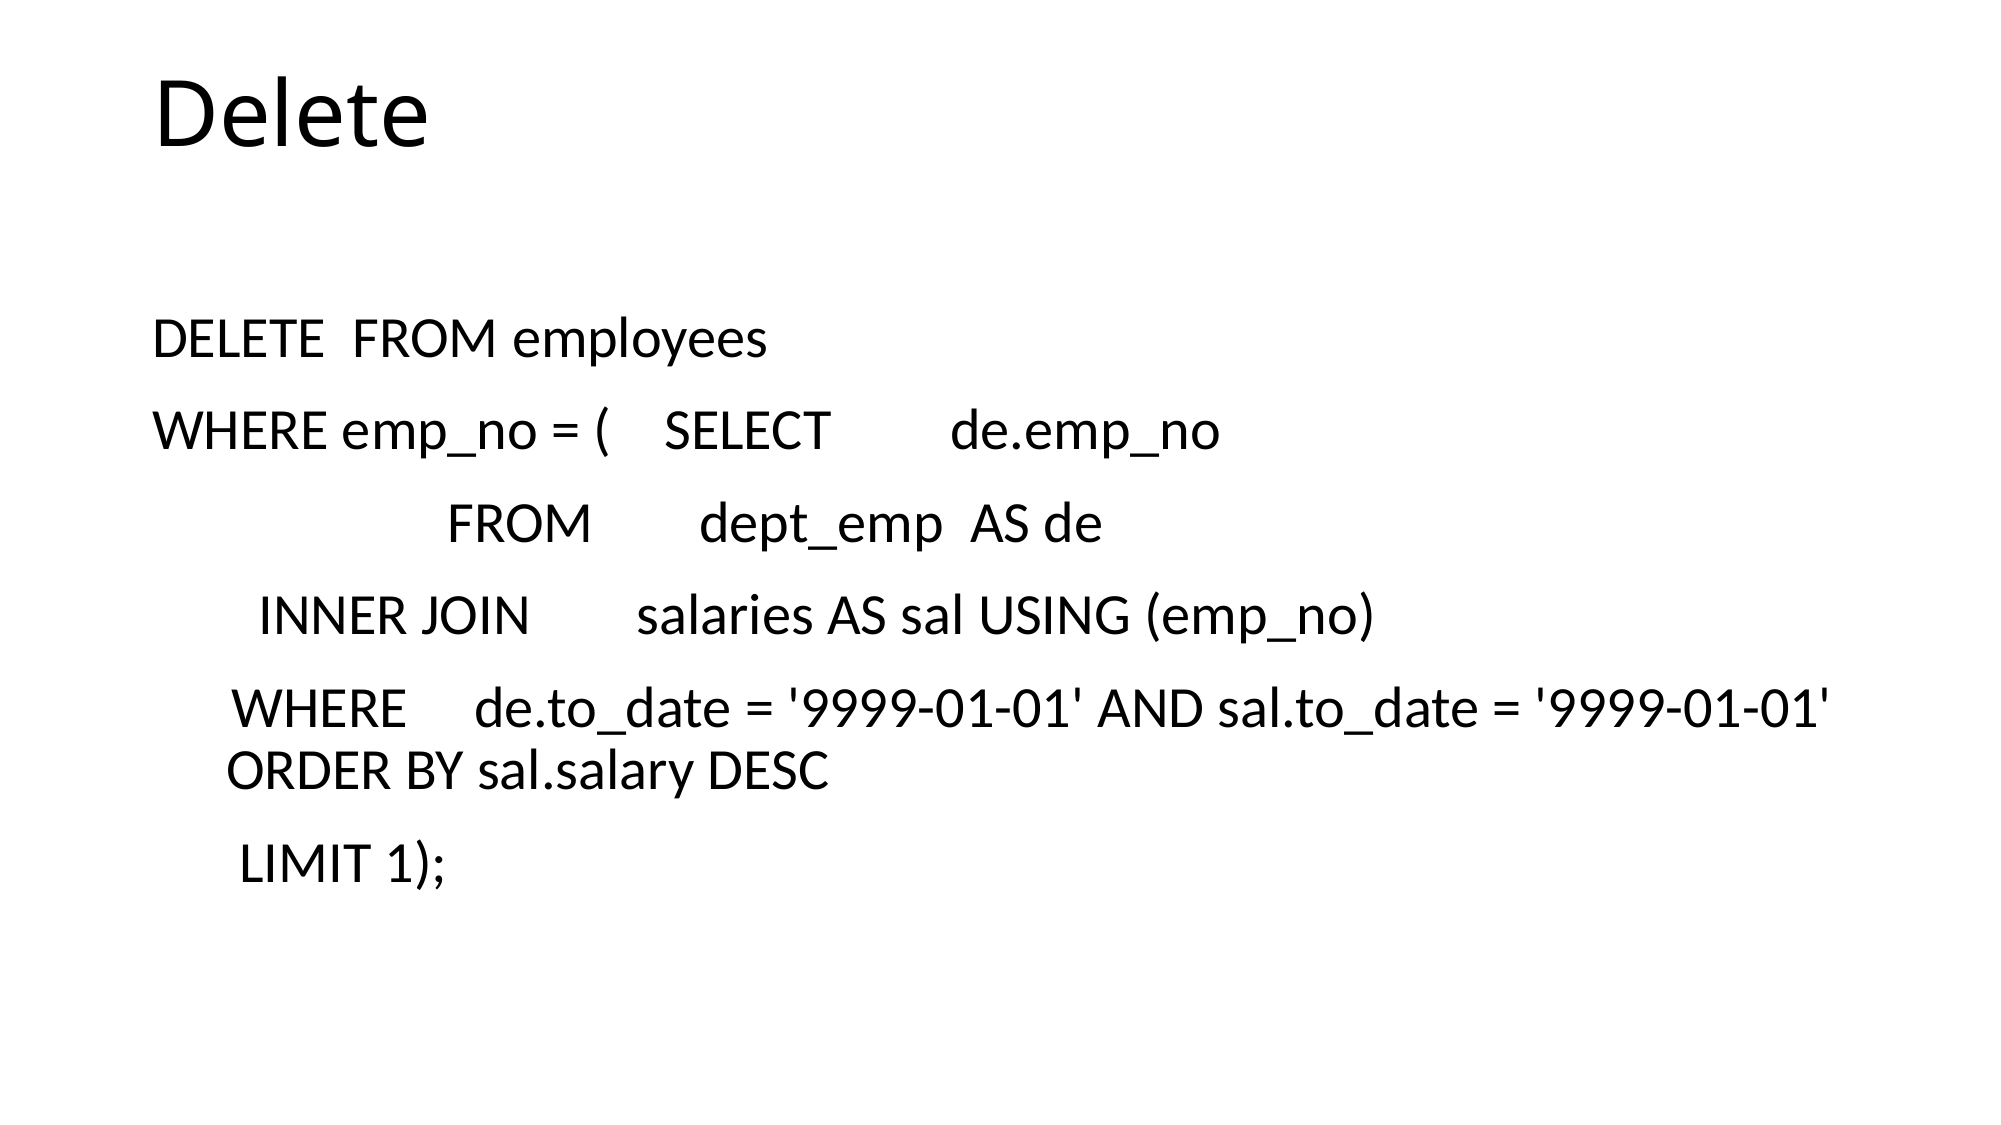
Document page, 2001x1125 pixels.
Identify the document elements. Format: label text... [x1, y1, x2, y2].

title Delete [137, 59, 1863, 278]
list DELETE FROM employees WHERE emp_no = ( SELECT de.emp_no FROM dept_emp AS de INNER JOIN salaries AS sal USING (emp_no) WHERE de.to_date = '9999-01-01' AND sal.to_date = '9999-01-01' ORDER BY sal.salary DESC LIMIT 1); [137, 299, 1863, 1014]
